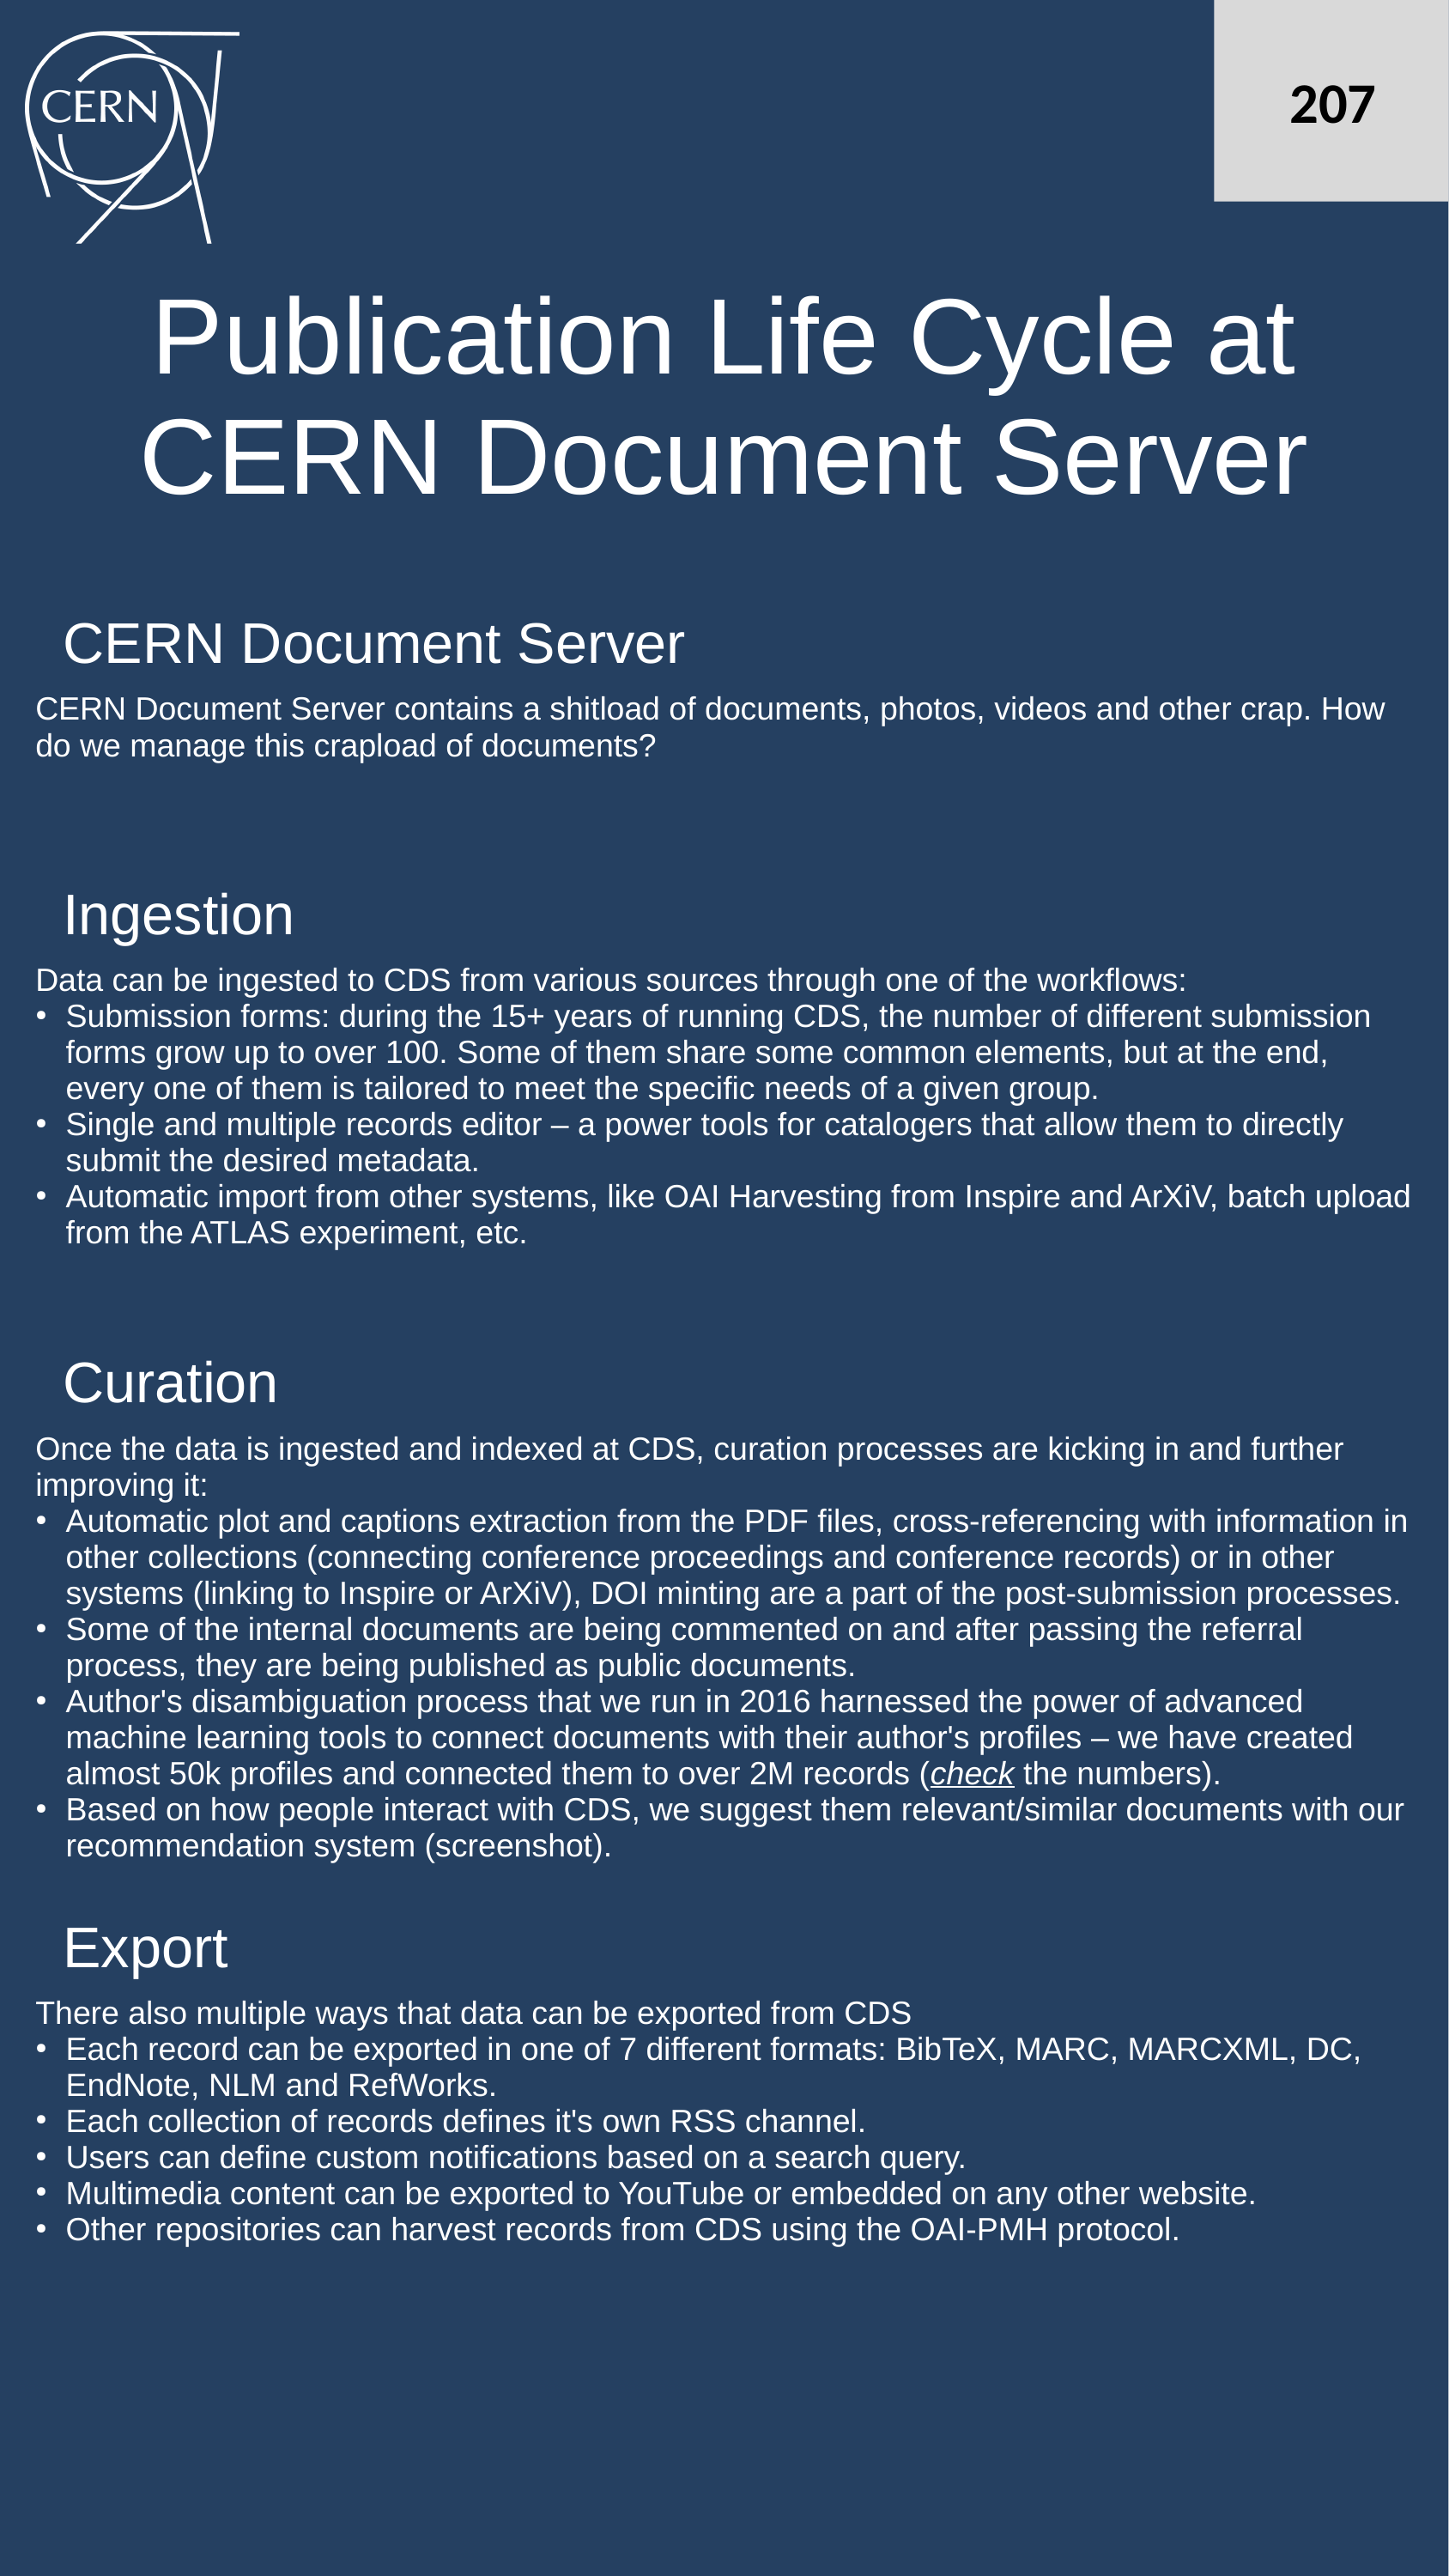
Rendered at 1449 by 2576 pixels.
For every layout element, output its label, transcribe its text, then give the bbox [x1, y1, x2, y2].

text_box Ingestion [50, 876, 309, 955]
text_box Export [50, 1909, 309, 1986]
text_box Curation [50, 1345, 309, 1422]
text_box There also multiple ways that data can be exported from CDS Each record can be exported in one of 7 different formats: BibTeX, MARC, MARCXML, DC, EndNote, NLM and RefWorks. Each collection of records defines it's own RSS channel. Users can define custom notifications based on a search query. Multimedia content can be exported to YouTube or embedded on any other website. Other repositories can harvest records from CDS using the OAI-PMH protocol. [22, 1988, 1426, 2254]
picture [25, 30, 239, 245]
text_box CERN Document Server contains a shitload of documents, photos, videos and other crap. How do we manage this crapload of documents? [22, 684, 1426, 850]
text_box Data can be ingested to CDS from various sources through one of the workflows: Submission forms: during the 15+ years of running CDS, the number of different submission forms grow up to over 100. Some of them share some common elements, but at the end, every one of them is tailored to meet the specific needs of a given group. Single and multiple records editor – a power tools for catalogers that allow them to directly submit the desired metadata. Automatic import from other systems, like OAI Harvesting from Inspire and ArXiV, batch upload from the ATLAS experiment, etc. [22, 955, 1426, 1257]
text_box CERN Document Server [50, 605, 1404, 684]
text_box 207 [1214, 0, 1449, 202]
text_box Publication Life Cycle at CERN Document Server [28, 270, 1420, 541]
text_box Once the data is ingested and indexed at CDS, curation processes are kicking in and further improving it: Automatic plot and captions extraction from the PDF files, cross-referencing with information in other collections (connecting conference proceedings and conference records) or in other systems (linking to Inspire or ArXiV), DOI minting are a part of the post-submission processes. Some of the internal documents are being commented on and after passing the referral process, they are being published as public documents. Author's disambiguation process that we run in 2016 harnessed the power of advanced machine learning tools to connect documents with their author's profiles – we have created almost 50k profiles and connected them to over 2M records (check the numbers). Based on how people interact with CDS, we suggest them relevant/similar documents with our recommendation system (screenshot). [22, 1424, 1426, 1870]
